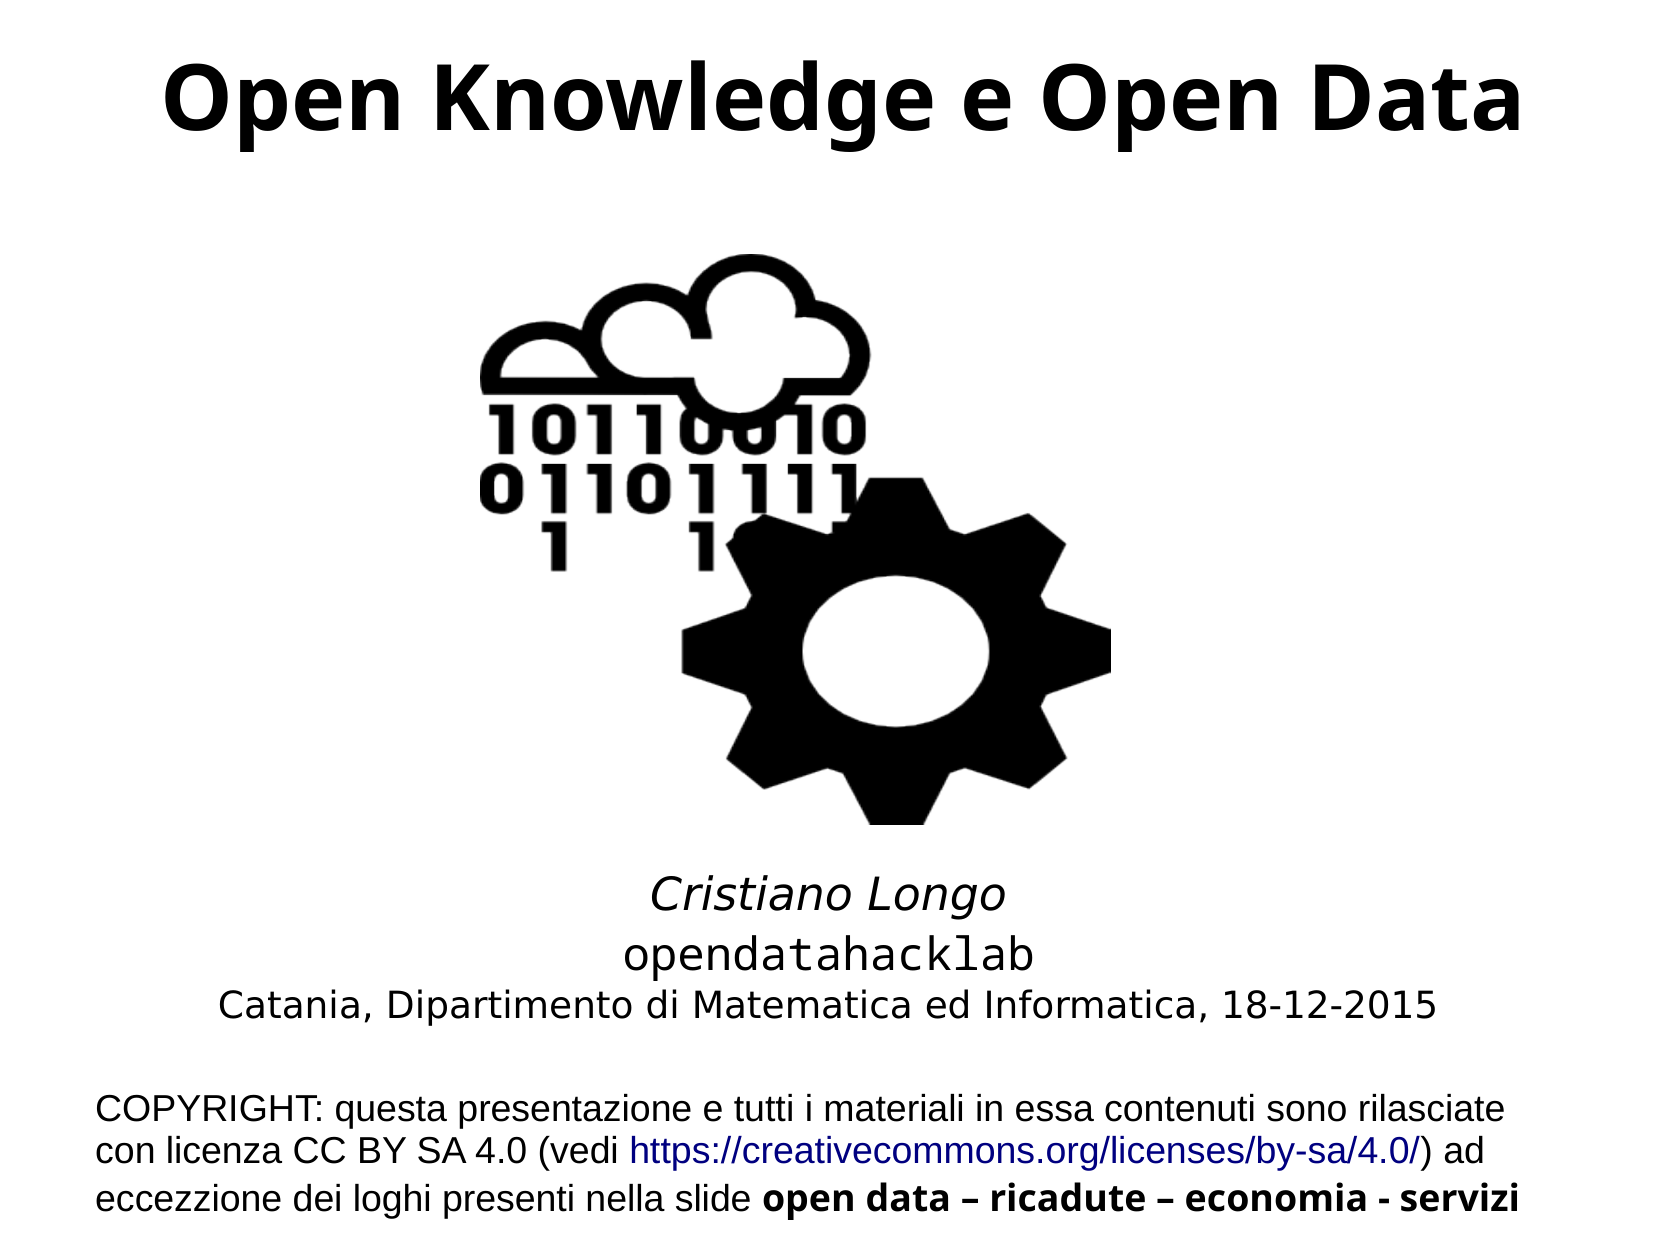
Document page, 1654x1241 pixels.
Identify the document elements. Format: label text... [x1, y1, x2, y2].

title Open Knowledge e Open Data [82, 39, 1606, 151]
picture [480, 254, 1111, 826]
title Cristiano Longo opendatahacklab Catania, Dipartimento di Matematica ed Informatica, 18-12-2015 [75, 845, 1583, 1051]
text_box COPYRIGHT: questa presentazione e tutti i materiali in essa contenuti sono rilasciate con licenza CC BY SA 4.0 (vedi https://creativecommons.org/licenses/by-sa/4.0/) ad eccezzione dei loghi presenti nella slide open data – ricadute – economia - servizi [80, 1080, 1561, 1241]
